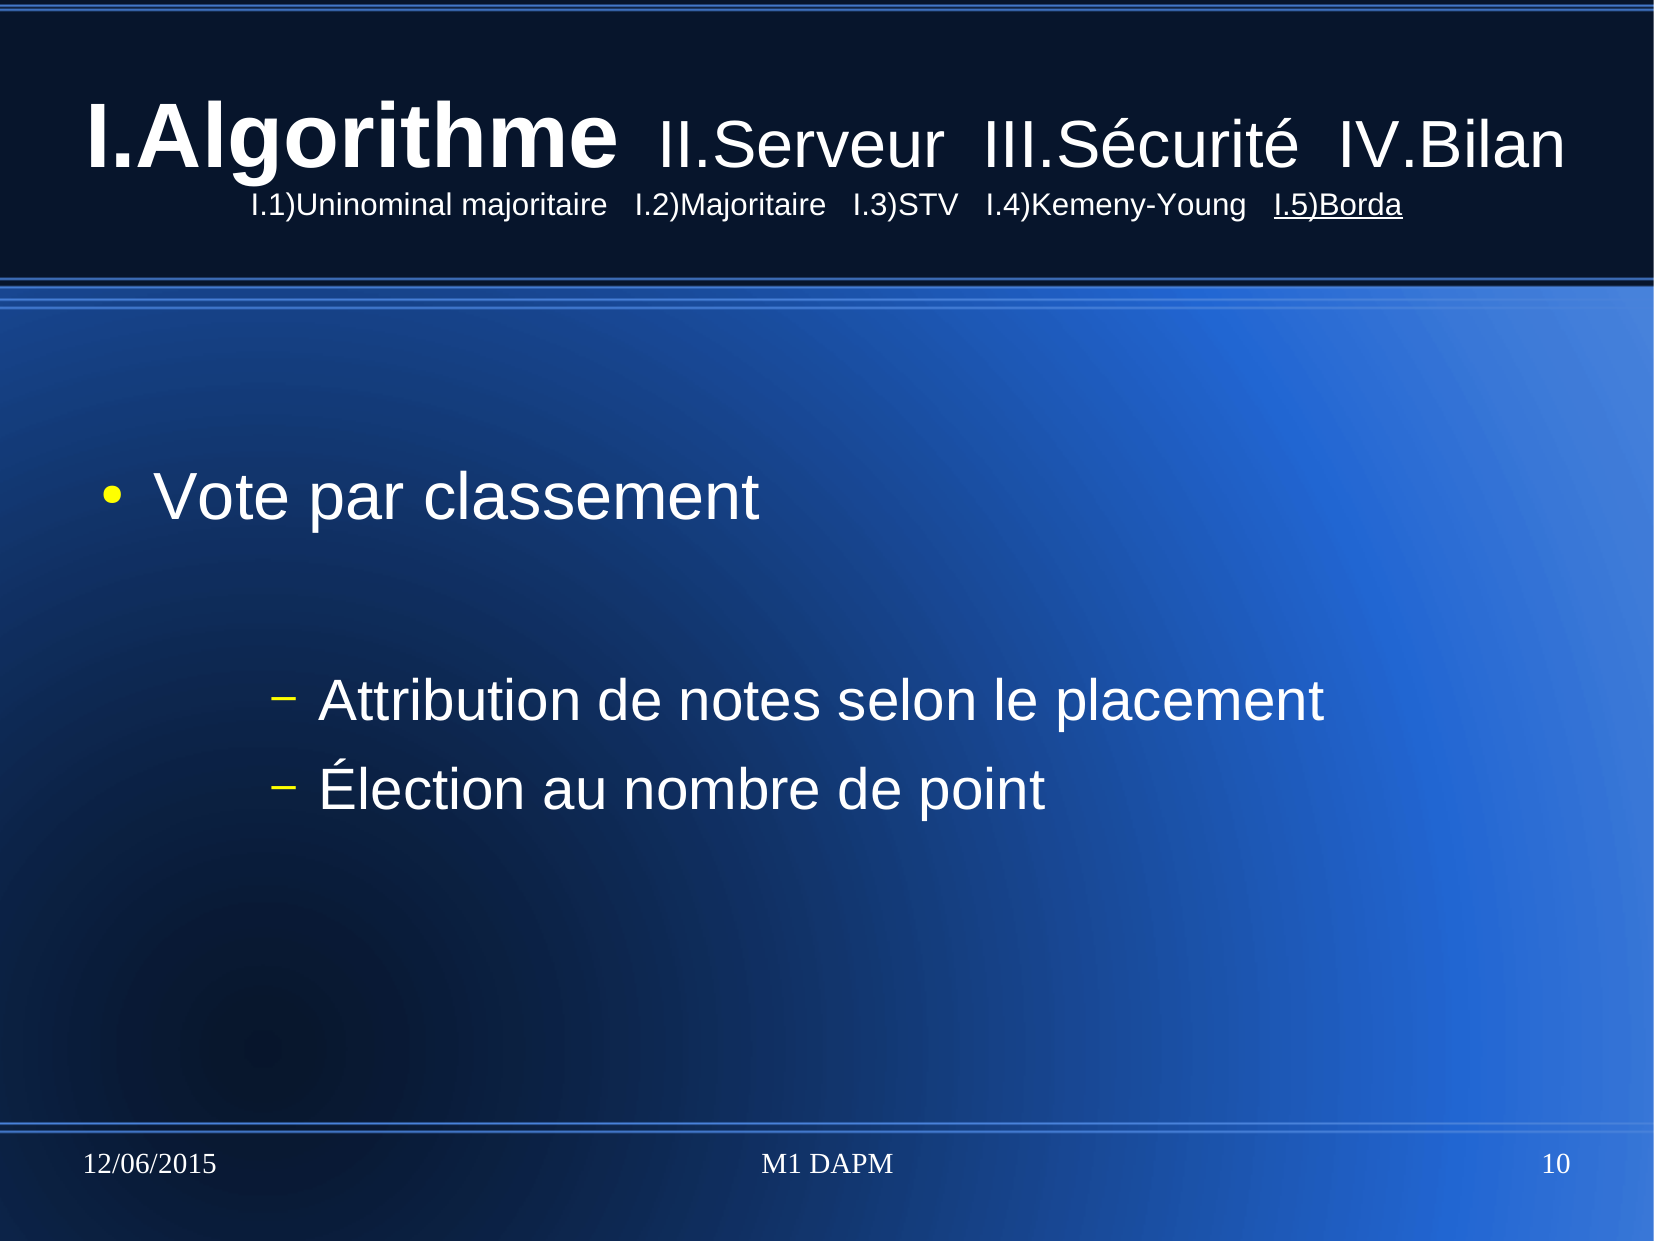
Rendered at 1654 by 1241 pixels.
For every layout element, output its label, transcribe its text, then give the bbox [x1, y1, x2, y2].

list Vote par classement Attribution de notes selon le placement Élection au nombre de point [82, 355, 1571, 1075]
title I.Algorithme II.Serveur III.Sécurité IV.Bilan I.1)Uninominal majoritaire I.2)Majoritaire I.3)STV I.4)Kemeny-Young I.5)Borda [82, 49, 1571, 257]
picture [0, 0, 1654, 1241]
